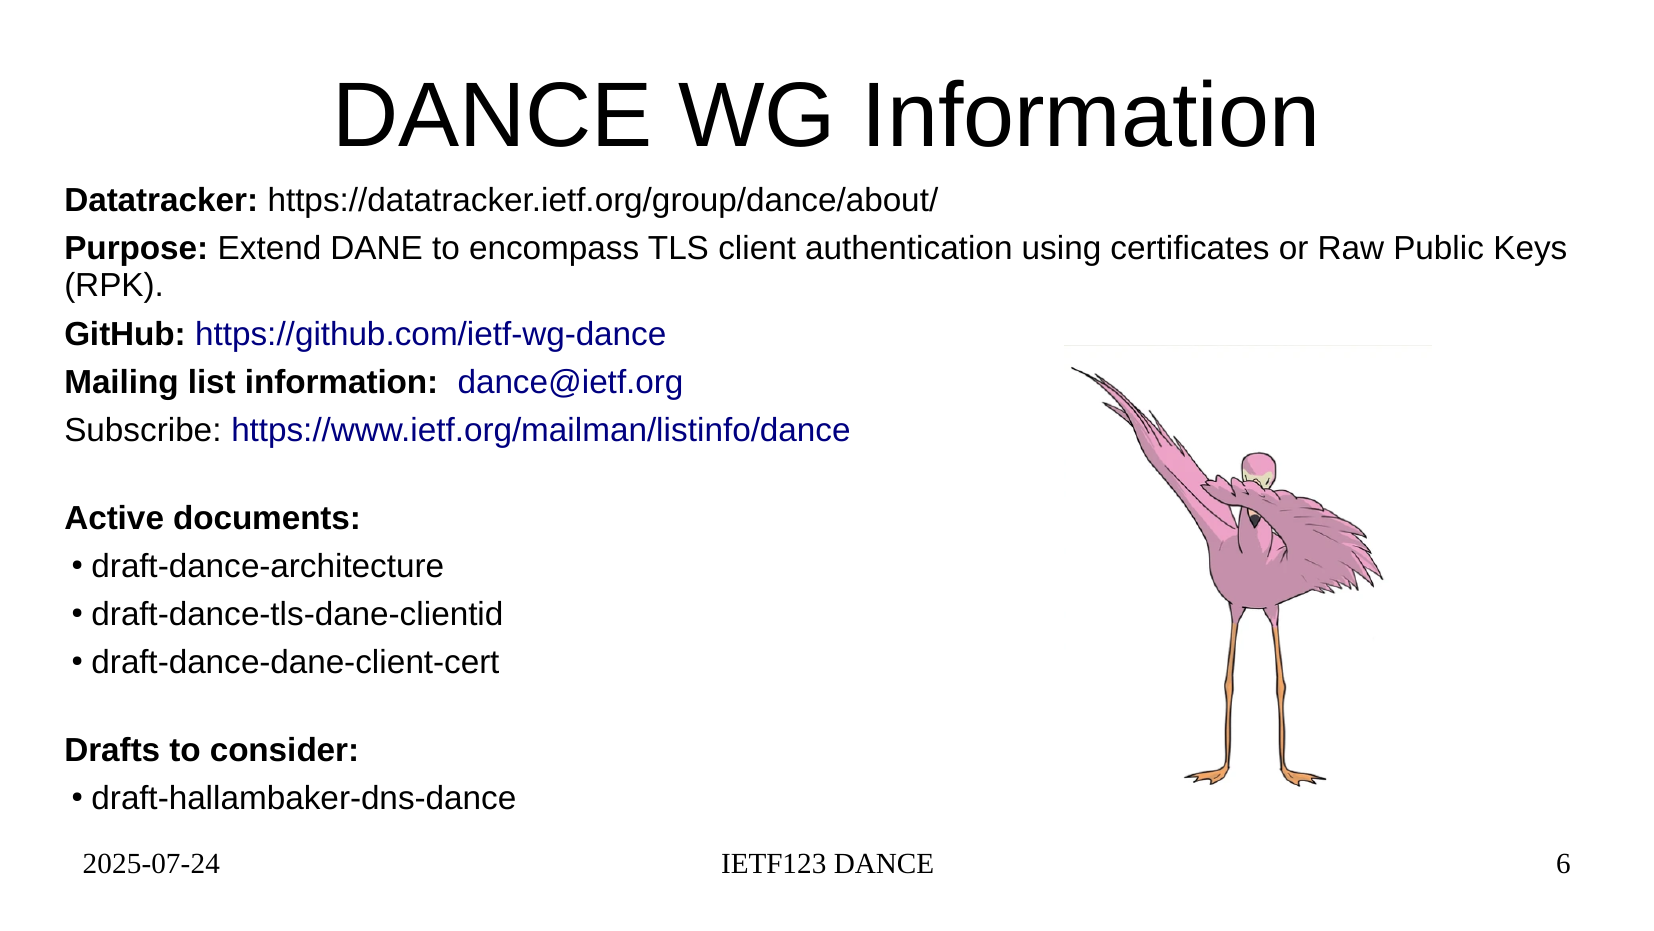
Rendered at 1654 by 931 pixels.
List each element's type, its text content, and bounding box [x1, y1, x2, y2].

picture [1064, 345, 1432, 799]
title DANCE WG Information [82, 37, 1571, 181]
list Datatracker: https://datatracker.ietf.org/group/dance/about/ Purpose: Extend DANE to encompass TLS client authentication using certificates or Raw Public Keys (RPK). GitHub: https://github.com/ietf-wg-dance Mailing list information: dance@ietf.org Subscribe: https://www.ietf.org/mailman/listinfo/dance Active documents: draft-dance-architecture draft-dance-tls-dane-clientid draft-dance-dane-client-cert Drafts to consider: draft-hallambaker-dns-dance [64, 181, 1610, 823]
